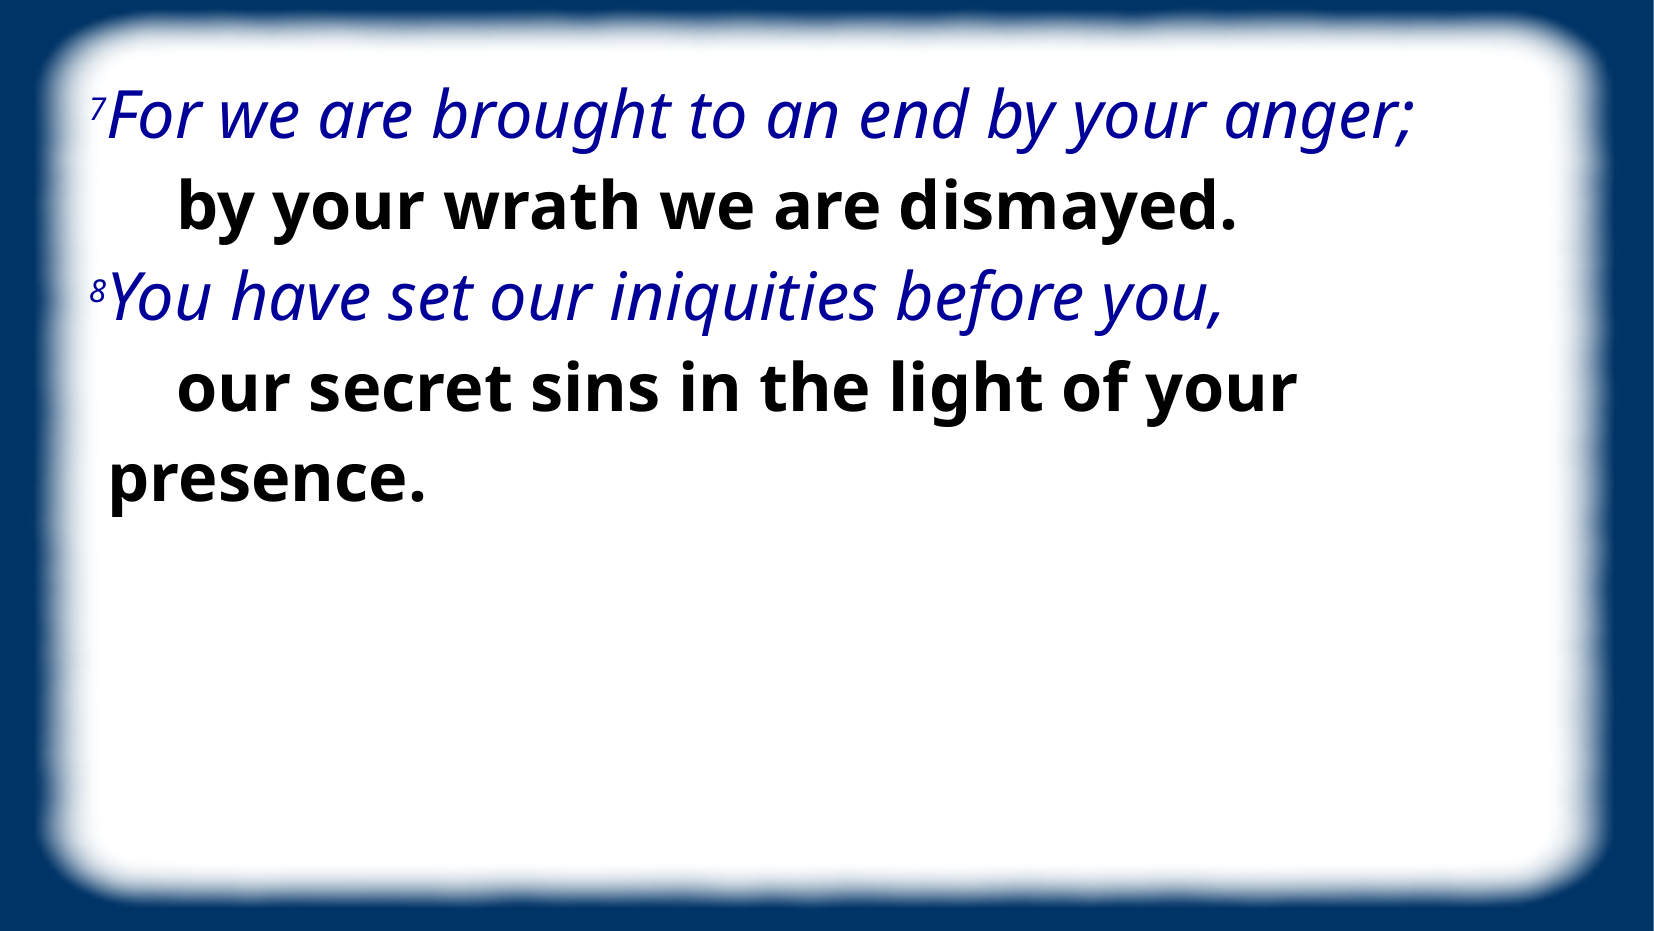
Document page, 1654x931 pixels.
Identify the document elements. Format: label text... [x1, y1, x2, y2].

text_box 7For we are brought to an end by your anger; by your wrath we are dismayed. 8You have set our iniquities before you, our secret sins in the light of your presence. [73, 60, 1574, 451]
picture [0, 0, 1654, 931]
